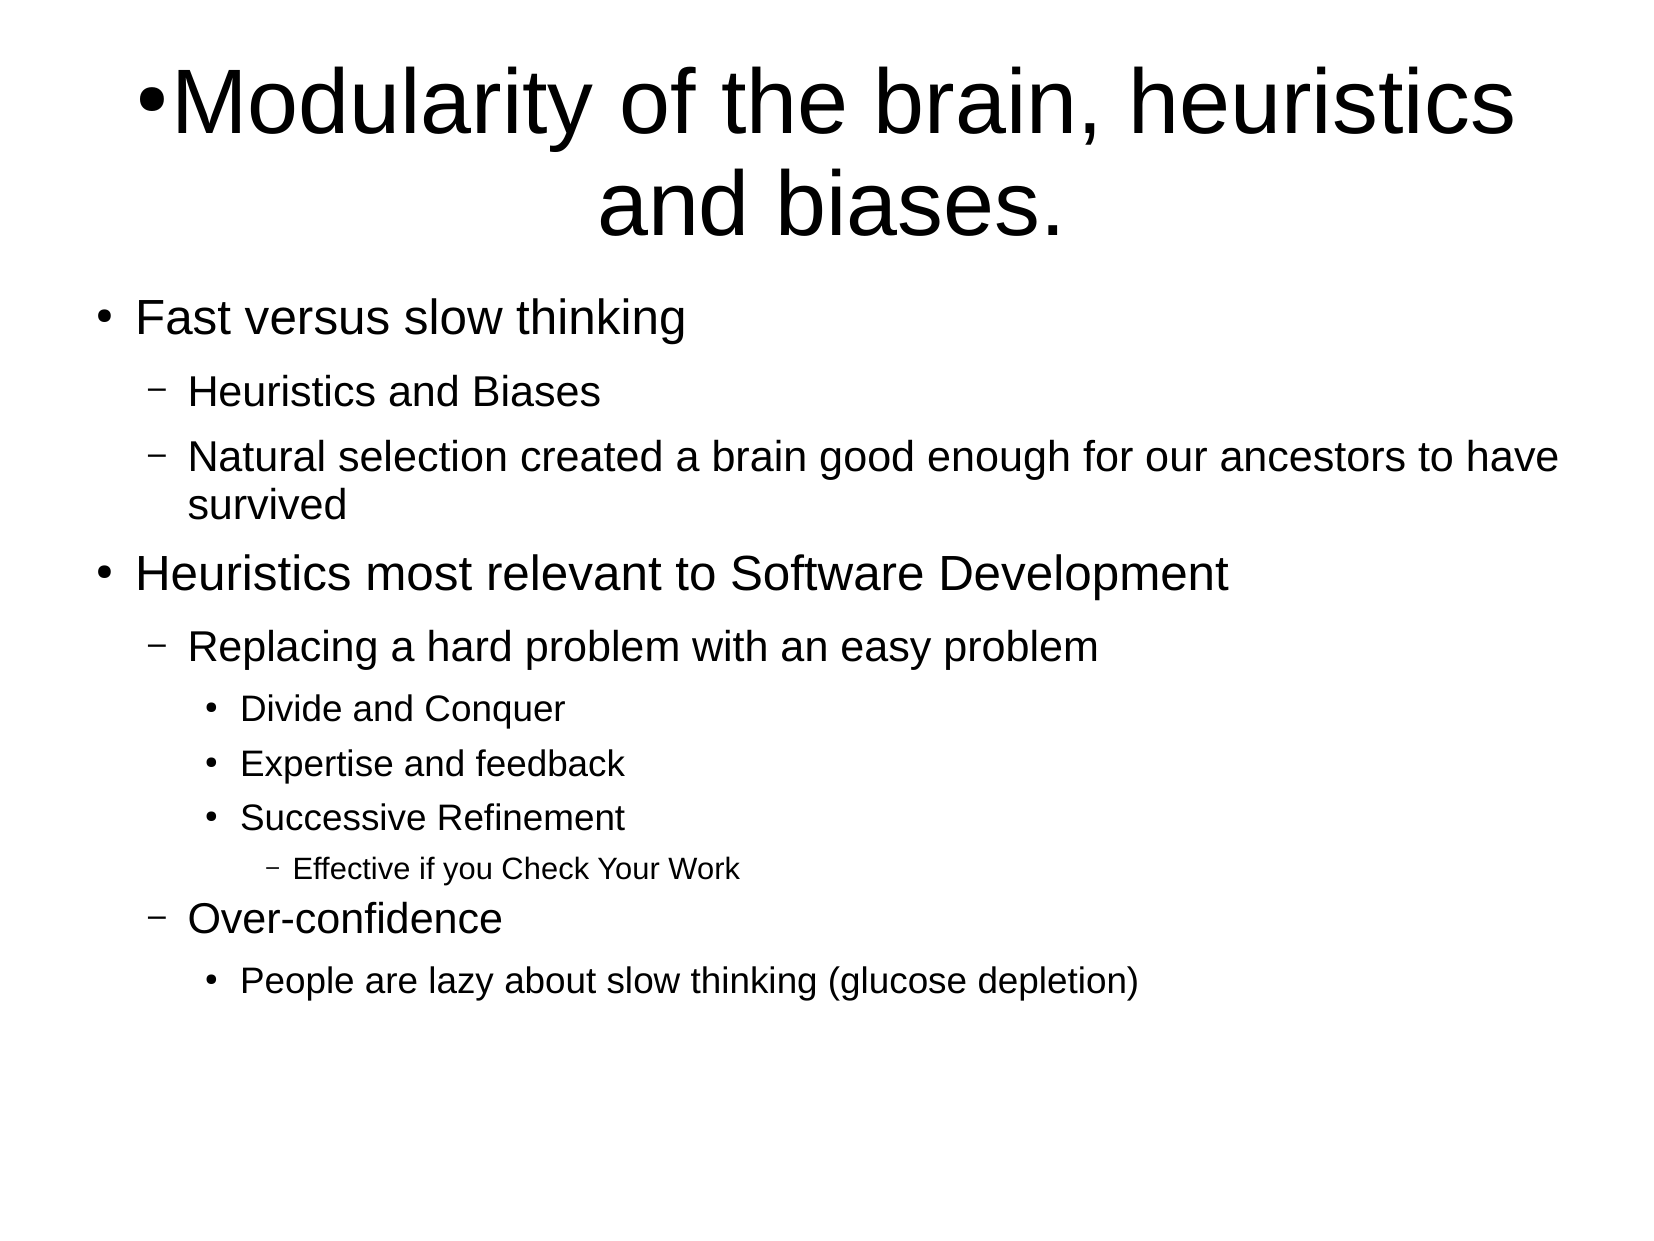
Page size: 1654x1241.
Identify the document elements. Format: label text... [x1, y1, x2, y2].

title Modularity of the brain, heuristics and biases. [82, 49, 1571, 257]
list Fast versus slow thinking Heuristics and Biases Natural selection created a brain good enough for our ancestors to have survived Heuristics most relevant to Software Development Replacing a hard problem with an easy problem Divide and Conquer Expertise and feedback Successive Refinement Effective if you Check Your Work Over-confidence People are lazy about slow thinking (glucose depletion) [82, 290, 1571, 1010]
